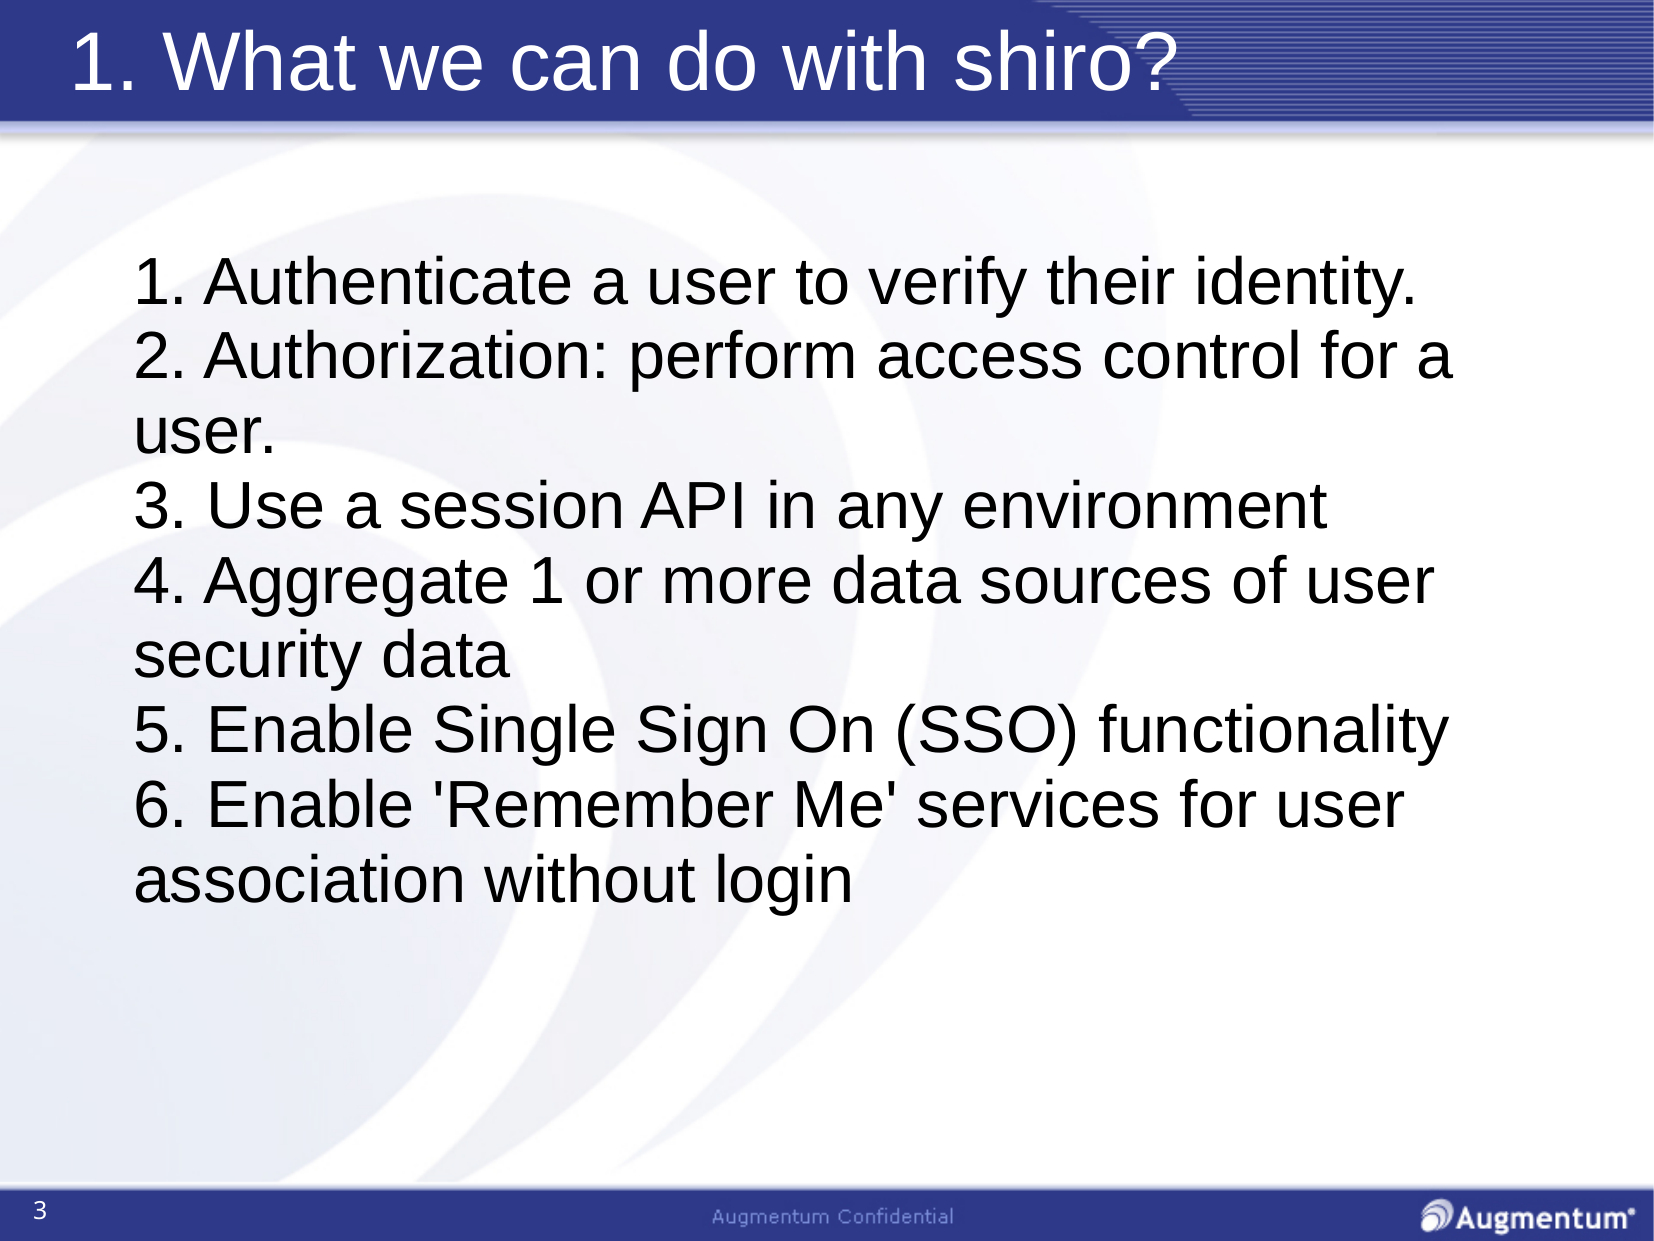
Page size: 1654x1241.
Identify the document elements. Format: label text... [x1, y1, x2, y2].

picture [0, 0, 1654, 1241]
text_box 1. What we can do with shiro? [29, 0, 1625, 118]
text_box 1. Authenticate a user to verify their identity. 2. Authorization: perform access control for a user. 3. Use a session API in any environment 4. Aggregate 1 or more data sources of user security data 5. Enable Single Sign On (SSO) functionality 6. Enable 'Remember Me' services for user association without login [118, 236, 1571, 1036]
